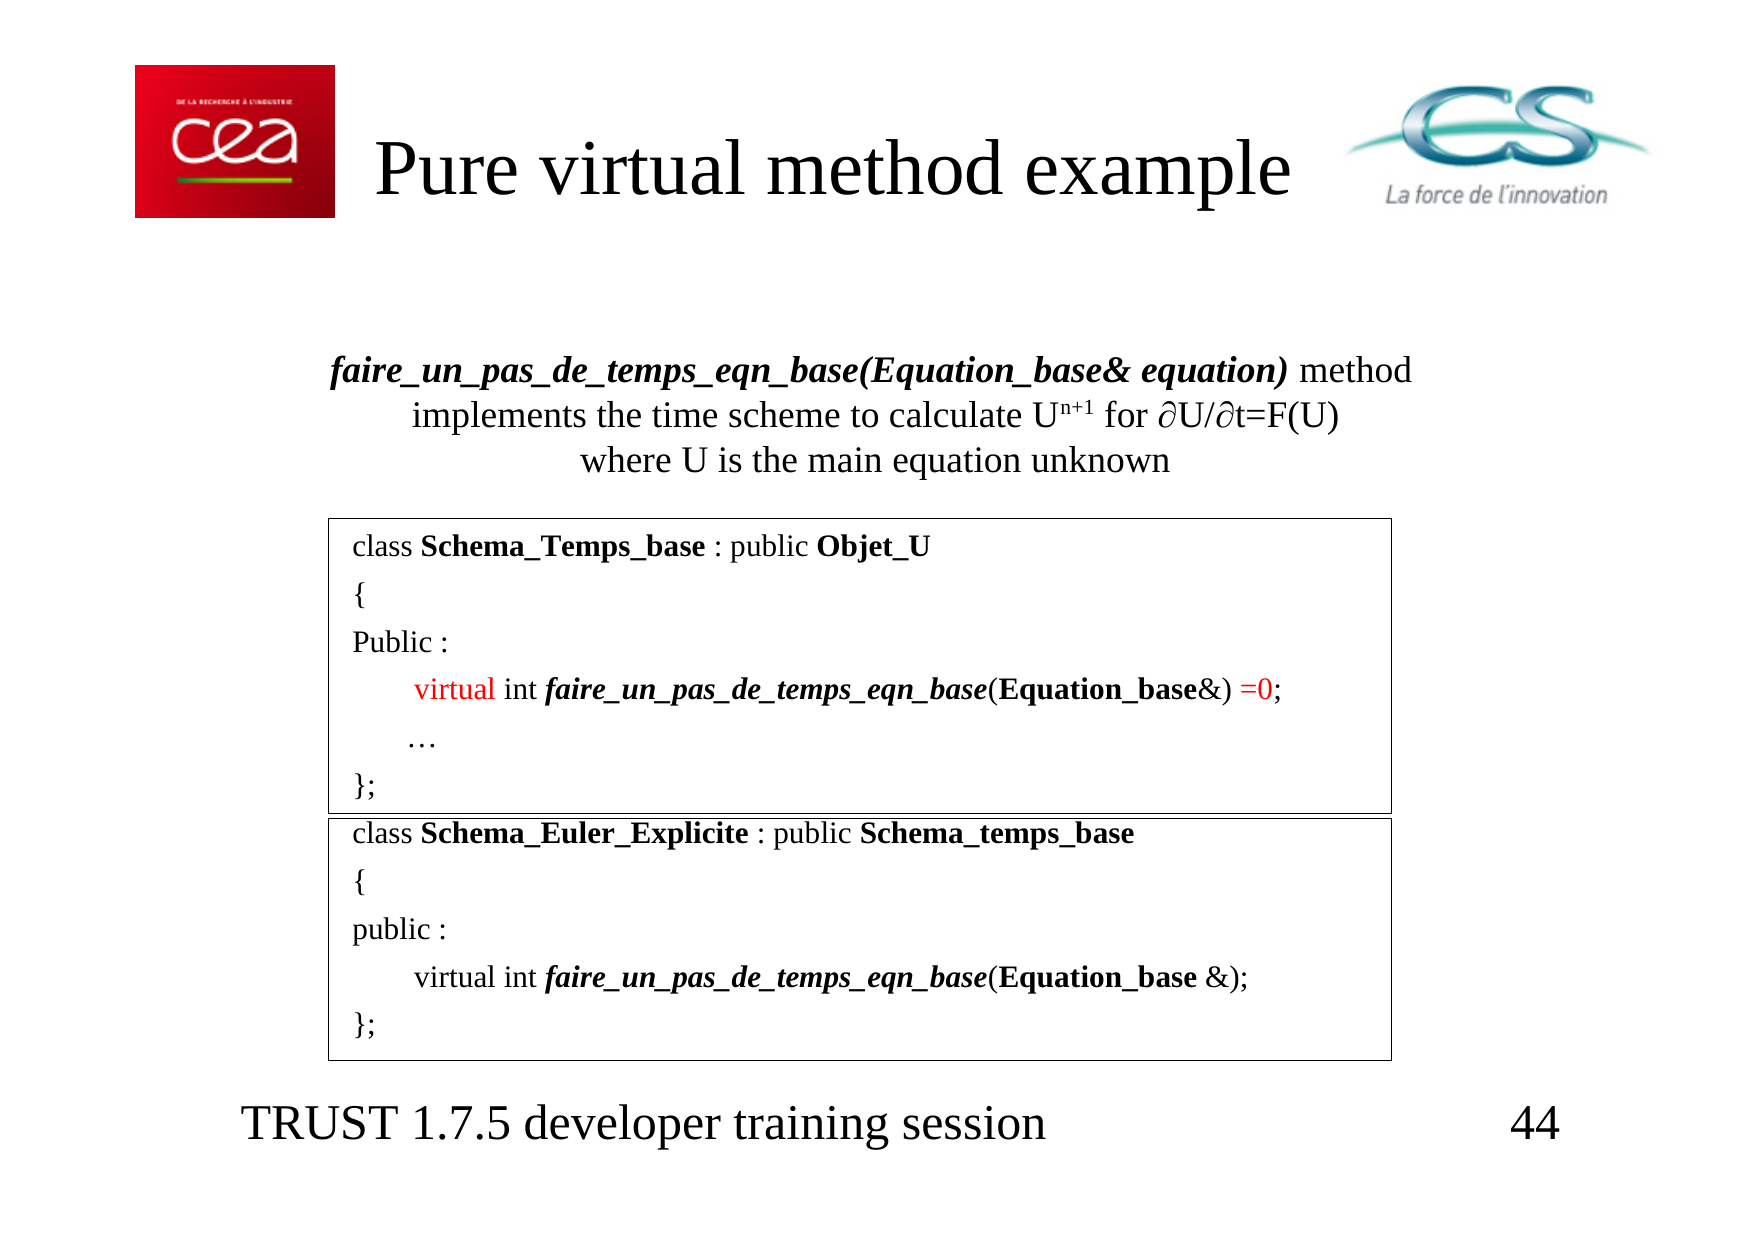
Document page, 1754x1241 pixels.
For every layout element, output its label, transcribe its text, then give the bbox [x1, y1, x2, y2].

text_box class Schema_Temps_base : public Objet_U { Public : virtual int faire_un_pas_de_temps_eqn_base(Equation_base&) =0; … }; class Schema_Euler_Explicite : public Schema_temps_base { public : virtual int faire_un_pas_de_temps_eqn_base(Equation_base &); }; [337, 819, 1391, 1049]
text_box class Schema_Temps_base : public Objet_U { Public : virtual int faire_un_pas_de_temps_eqn_base(Equation_base&) =0; … }; class Schema_Euler_Explicite : public Schema_temps_base { public : virtual int faire_un_pas_de_temps_eqn_base(Equation_base &); }; [337, 519, 1391, 813]
title Pure virtual method example [169, 38, 1520, 383]
text_box faire_un_pas_de_temps_eqn_base(Equation_base& equation) method implements the time scheme to calculate Un+1 for ¶U/¶t=F(U) where U is the main equation unknown [422, 353, 1330, 472]
picture [1520, 73, 1662, 218]
picture [135, 65, 169, 218]
